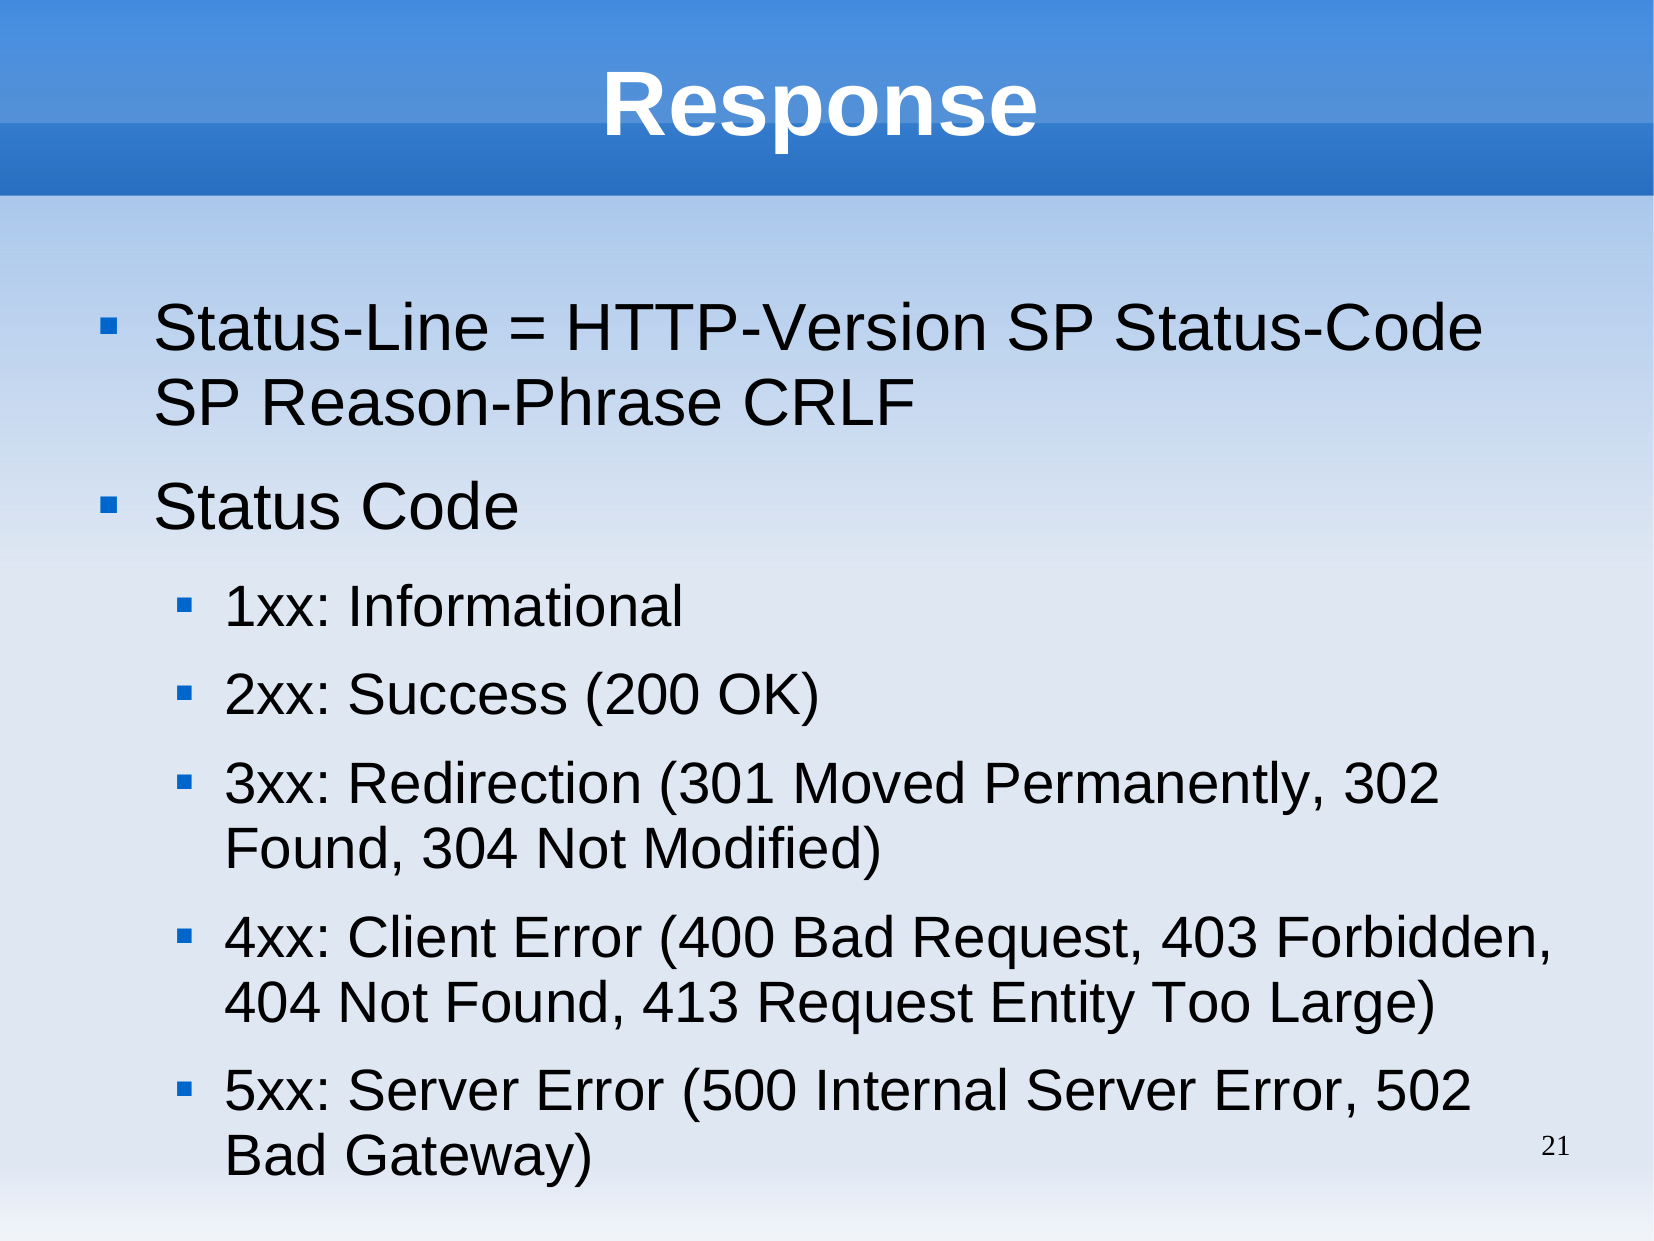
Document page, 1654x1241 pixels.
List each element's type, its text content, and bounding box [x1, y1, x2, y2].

list Status-Line = HTTP-Version SP Status-Code SP Reason-Phrase CRLF Status Code 1xx: Informational 2xx: Success (200 OK) 3xx: Redirection (301 Moved Permanently, 302 Found, 304 Not Modified) 4xx: Client Error (400 Bad Request, 403 Forbidden, 404 Not Found, 413 Request Entity Too Large) 5xx: Server Error (500 Internal Server Error, 502 Bad Gateway) [82, 290, 1571, 1189]
picture [0, 0, 1654, 1241]
title Response [76, 0, 1565, 208]
